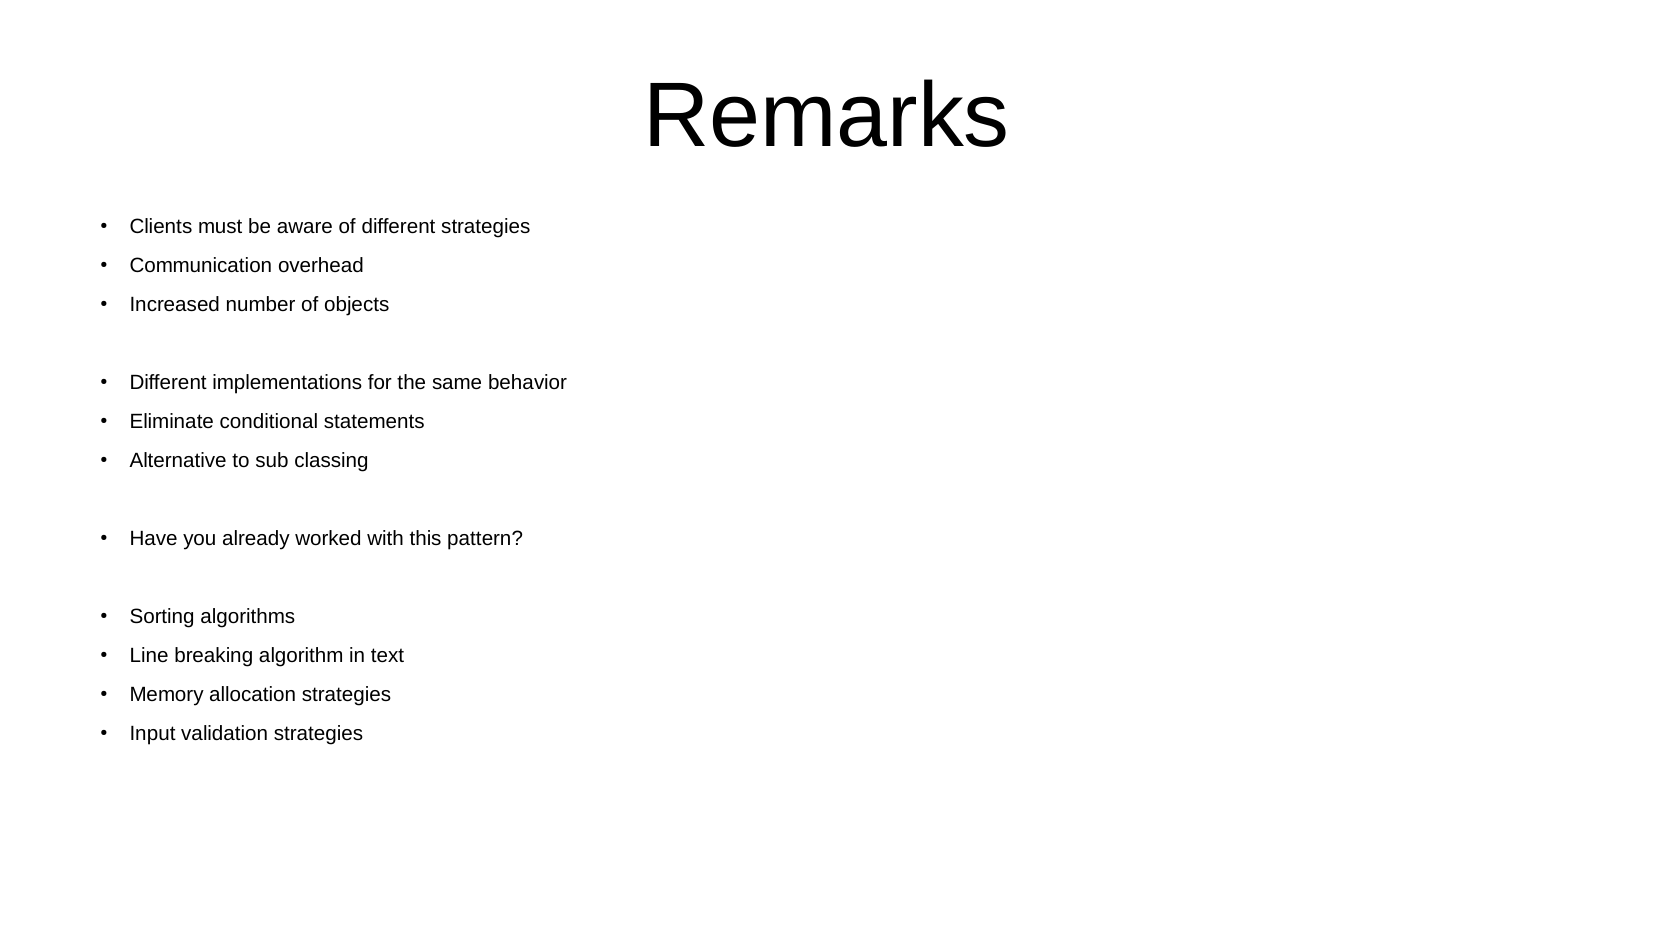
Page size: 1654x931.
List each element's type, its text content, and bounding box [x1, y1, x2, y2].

list Clients must be aware of different strategies Communication overhead Increased number of objects Different implementations for the same behavior Eliminate conditional statements Alternative to sub classing Have you already worked with this pattern? Sorting algorithms Line breaking algorithm in text Memory allocation strategies Input validation strategies [90, 215, 1579, 755]
title Remarks [82, 37, 1571, 193]
